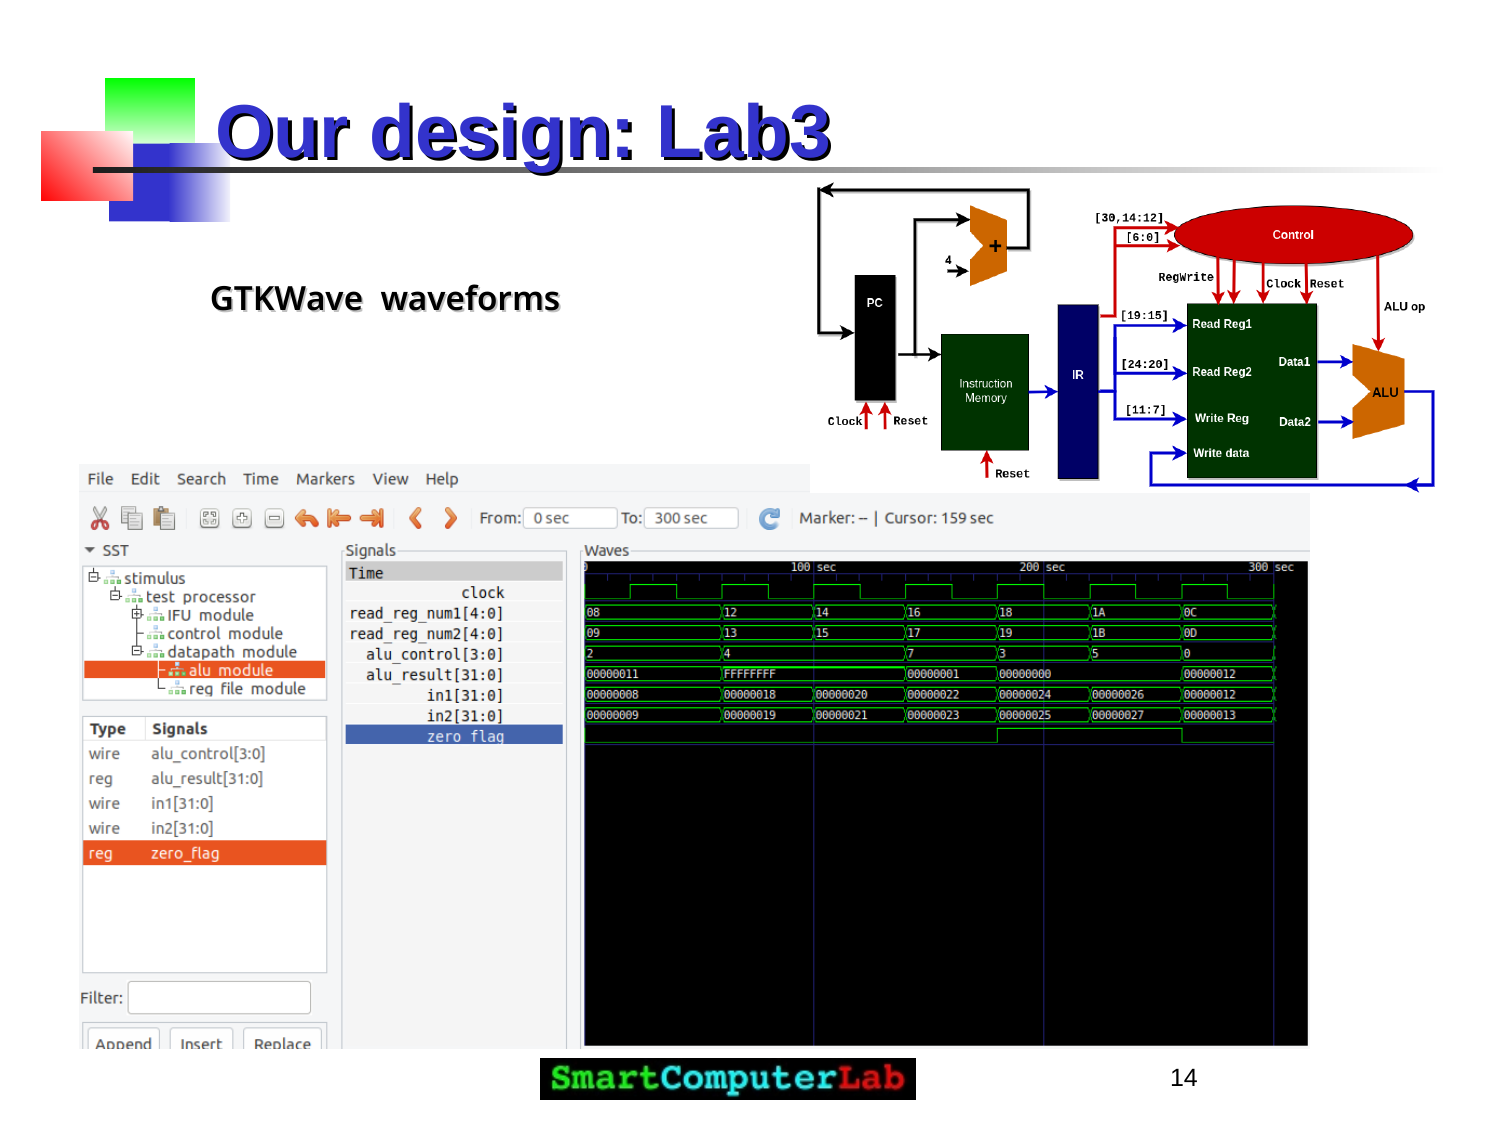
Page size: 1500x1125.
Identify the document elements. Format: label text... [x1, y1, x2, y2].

picture [540, 1058, 916, 1100]
title Our design: Lab3 [200, 74, 1016, 180]
picture [79, 179, 1441, 1049]
text_box GTKWave waveforms [195, 270, 586, 335]
